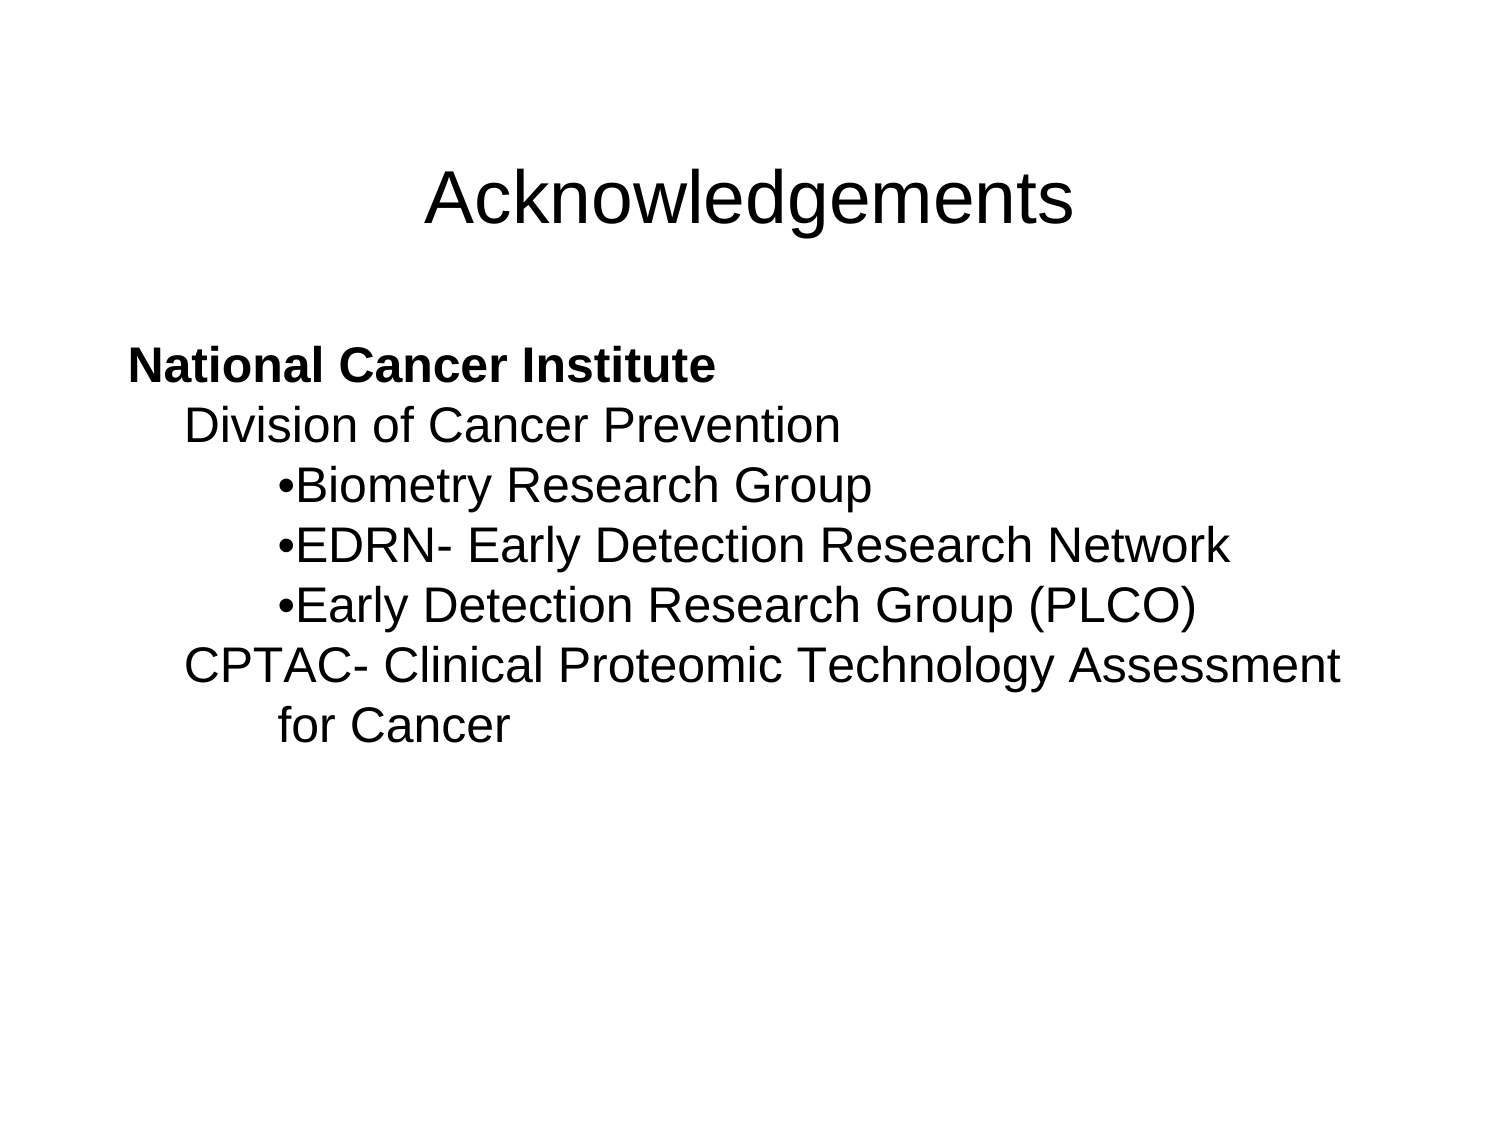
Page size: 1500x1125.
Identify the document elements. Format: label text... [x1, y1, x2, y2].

title Acknowledgements [112, 99, 1388, 288]
list National Cancer Institute Division of Cancer Prevention •Biometry Research Group •EDRN- Early Detection Research Network •Early Detection Research Group (PLCO) CPTAC- Clinical Proteomic Technology Assessment for Cancer [112, 324, 1388, 1000]
